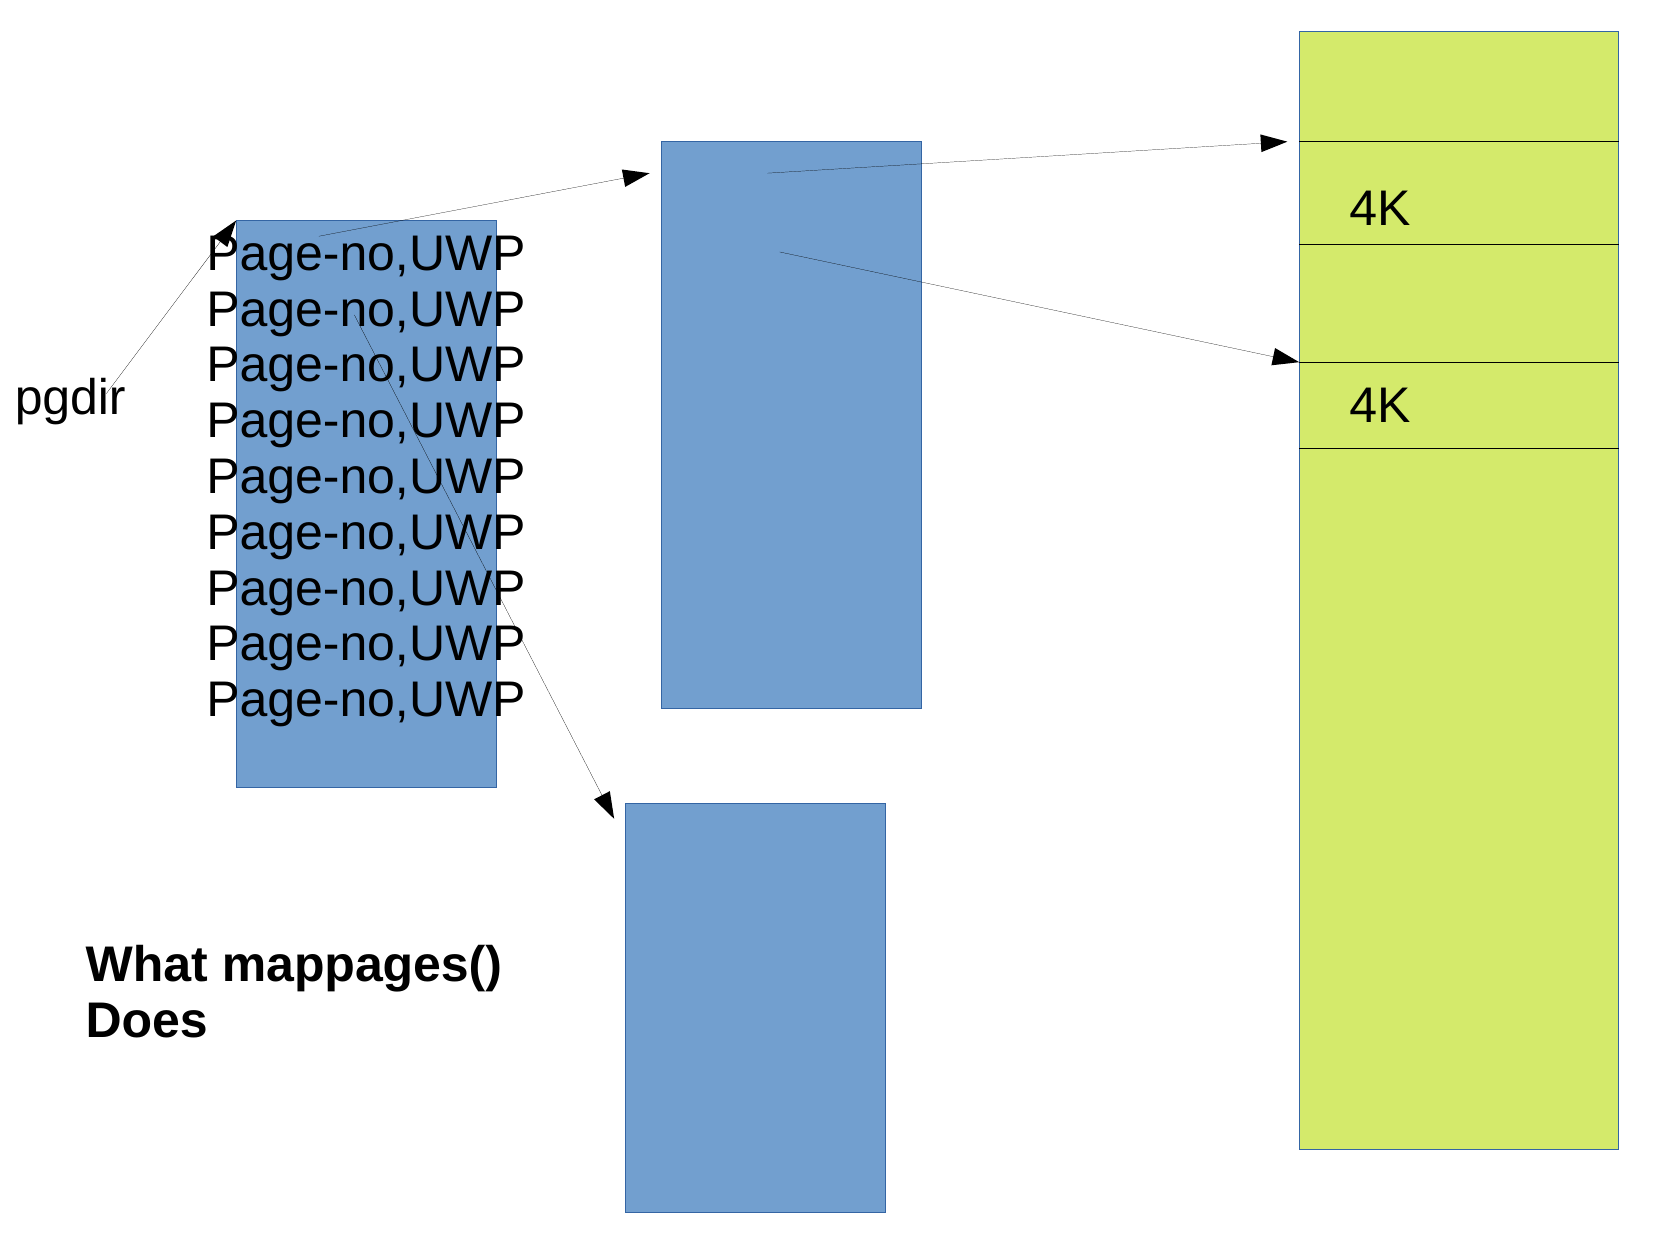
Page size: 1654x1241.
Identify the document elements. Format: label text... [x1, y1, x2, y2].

text_box Page-no,UWP Page-no,UWP Page-no,UWP Page-no,UWP Page-no,UWP Page-no,UWP Page-no,UWP Page-no,UWP Page-no,UWP [236, 220, 497, 788]
text_box [625, 803, 886, 1213]
text_box 4K [1334, 370, 1571, 446]
text_box pgdir [0, 362, 166, 438]
text_box What mappages() Does [70, 929, 686, 1061]
text_box 4K [1334, 173, 1571, 249]
text_box [1299, 31, 1619, 141]
text_box [661, 141, 922, 709]
text_box [1299, 363, 1619, 448]
text_box [1299, 245, 1619, 362]
text_box [1299, 142, 1619, 244]
text_box [1299, 449, 1619, 1150]
